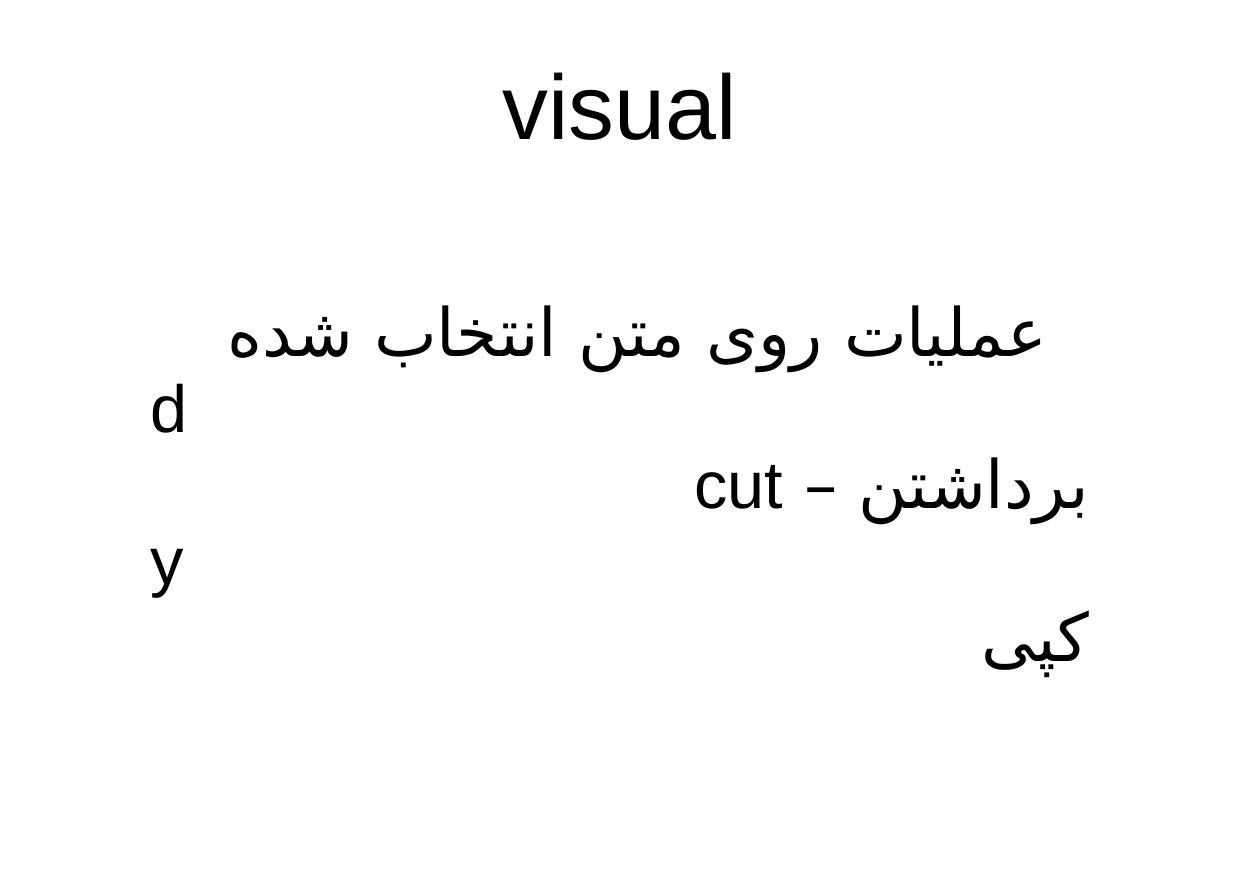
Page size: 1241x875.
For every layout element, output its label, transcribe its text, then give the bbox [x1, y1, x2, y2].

title visual [62, 34, 1179, 181]
subtitle عملیات روی متن انتخاب شده d برداشتن – cut y کپی [115, 235, 1125, 735]
